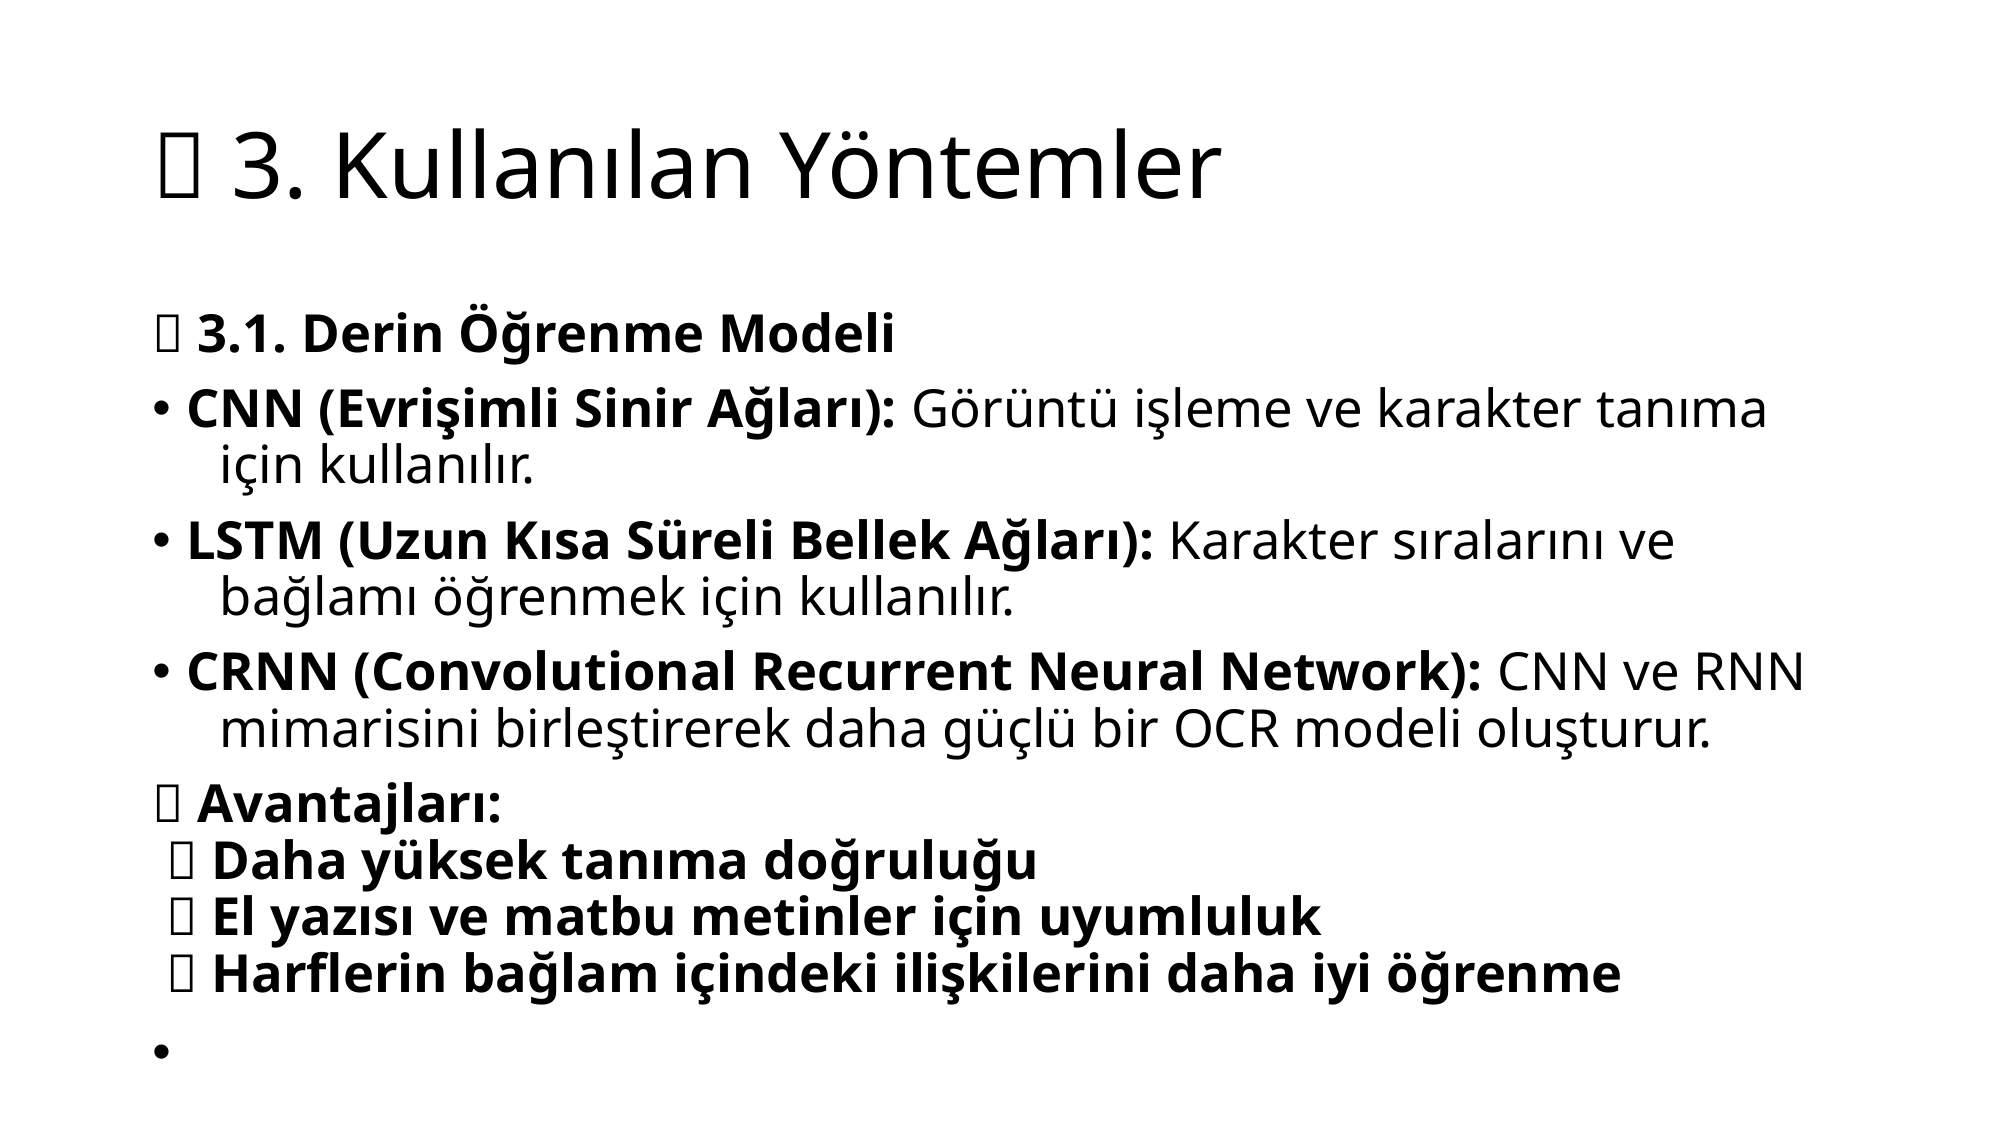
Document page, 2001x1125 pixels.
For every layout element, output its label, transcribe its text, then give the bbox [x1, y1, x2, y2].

list 🧠 3.1. Derin Öğrenme Modeli CNN (Evrişimli Sinir Ağları): Görüntü işleme ve karakter tanıma için kullanılır. LSTM (Uzun Kısa Süreli Bellek Ağları): Karakter sıralarını ve bağlamı öğrenmek için kullanılır. CRNN (Convolutional Recurrent Neural Network): CNN ve RNN mimarisini birleştirerek daha güçlü bir OCR modeli oluşturur. 📌 Avantajları: ✅ Daha yüksek tanıma doğruluğu ✅ El yazısı ve matbu metinler için uyumluluk ✅ Harflerin bağlam içindeki ilişkilerini daha iyi öğrenme [137, 299, 1863, 1014]
title 📌 3. Kullanılan Yöntemler [137, 59, 1863, 278]
